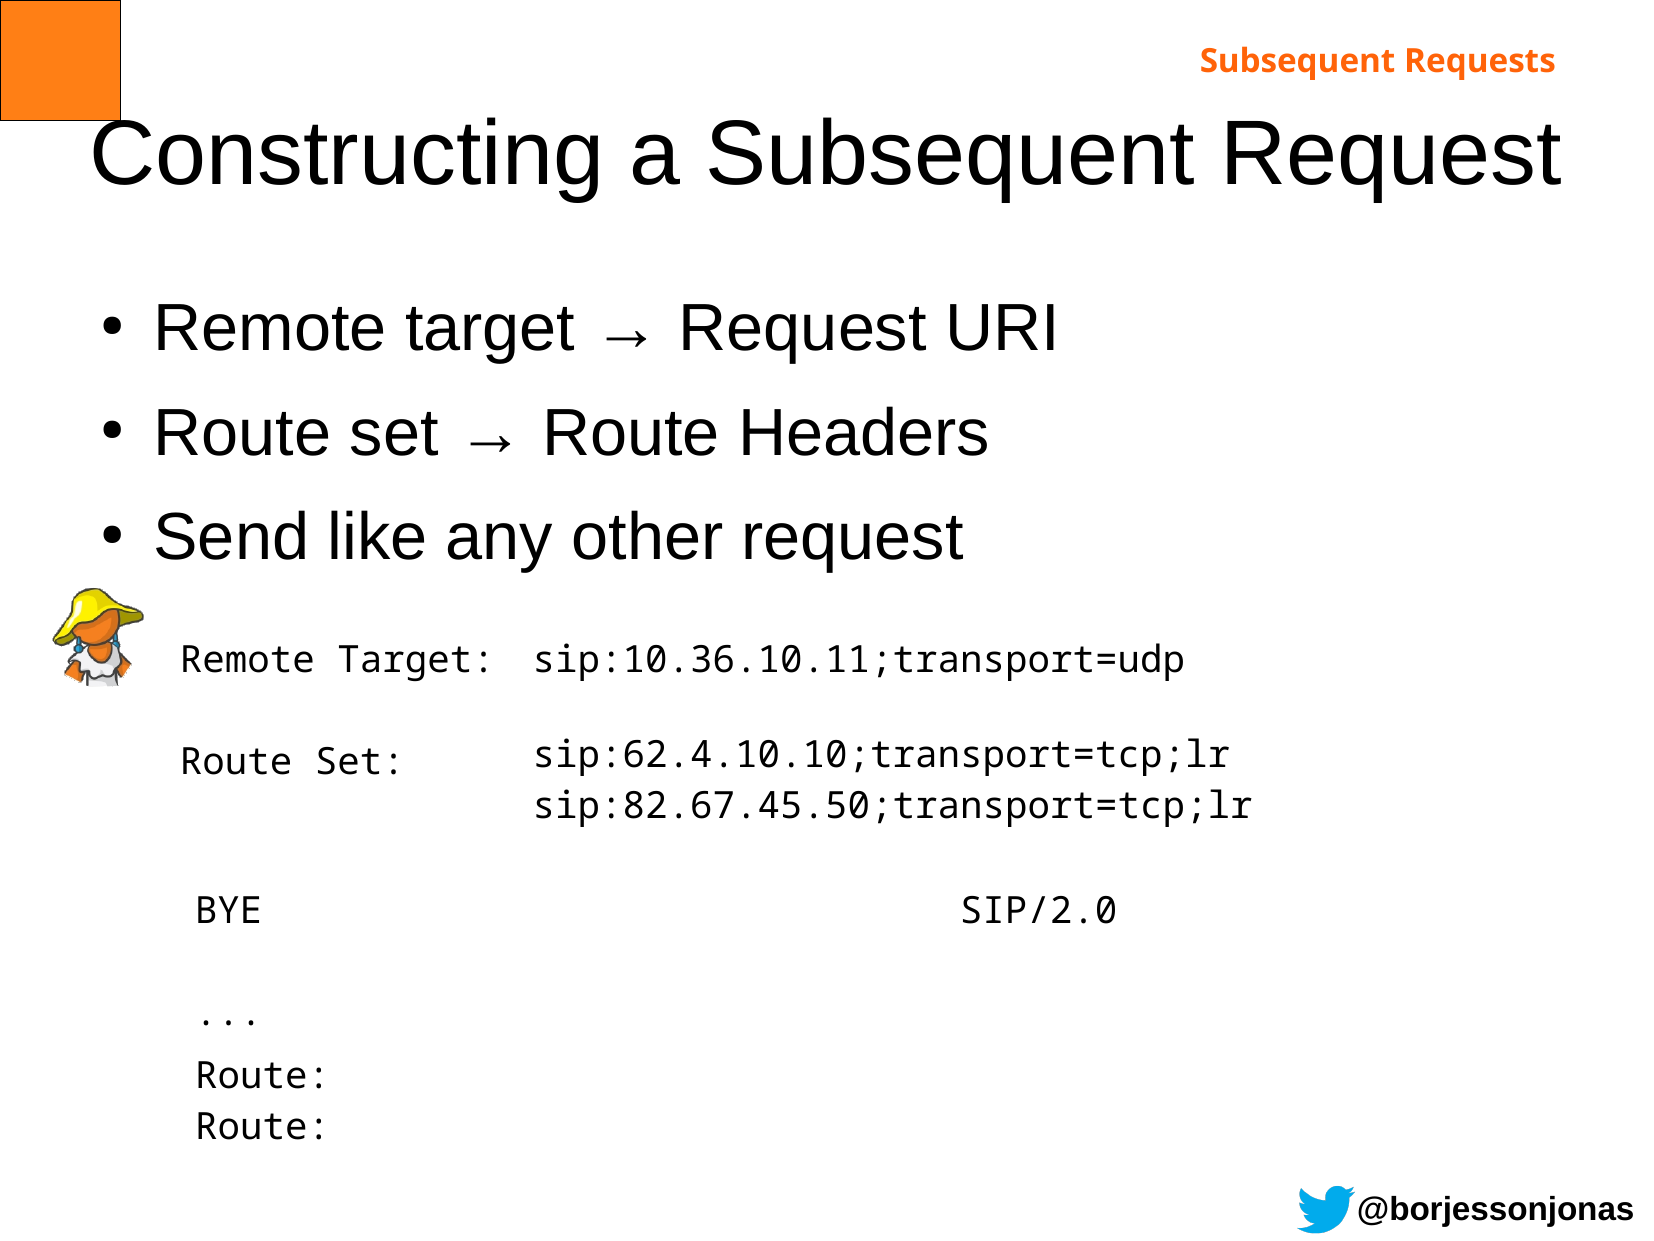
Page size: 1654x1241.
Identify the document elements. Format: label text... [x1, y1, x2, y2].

title Constructing a Subsequent Request [82, 49, 1571, 257]
picture [1277, 1160, 1375, 1241]
text_box Subsequent Requests [1185, 30, 1622, 100]
text_box sip:62.4.10.10;transport=tcp;lr sip:82.67.45.50;transport=tcp;lr [517, 720, 1283, 822]
text_box BYE SIP/2.0 ... [180, 875, 1236, 1109]
text_box Route: Route: [180, 1040, 346, 1143]
picture [45, 584, 151, 691]
list Remote target → Request URI Route set → Route Headers Send like any other request [82, 290, 1571, 1109]
text_box Remote Target: Route Set: [165, 625, 541, 811]
text_box sip:10.36.10.11;transport=udp [517, 625, 1201, 684]
